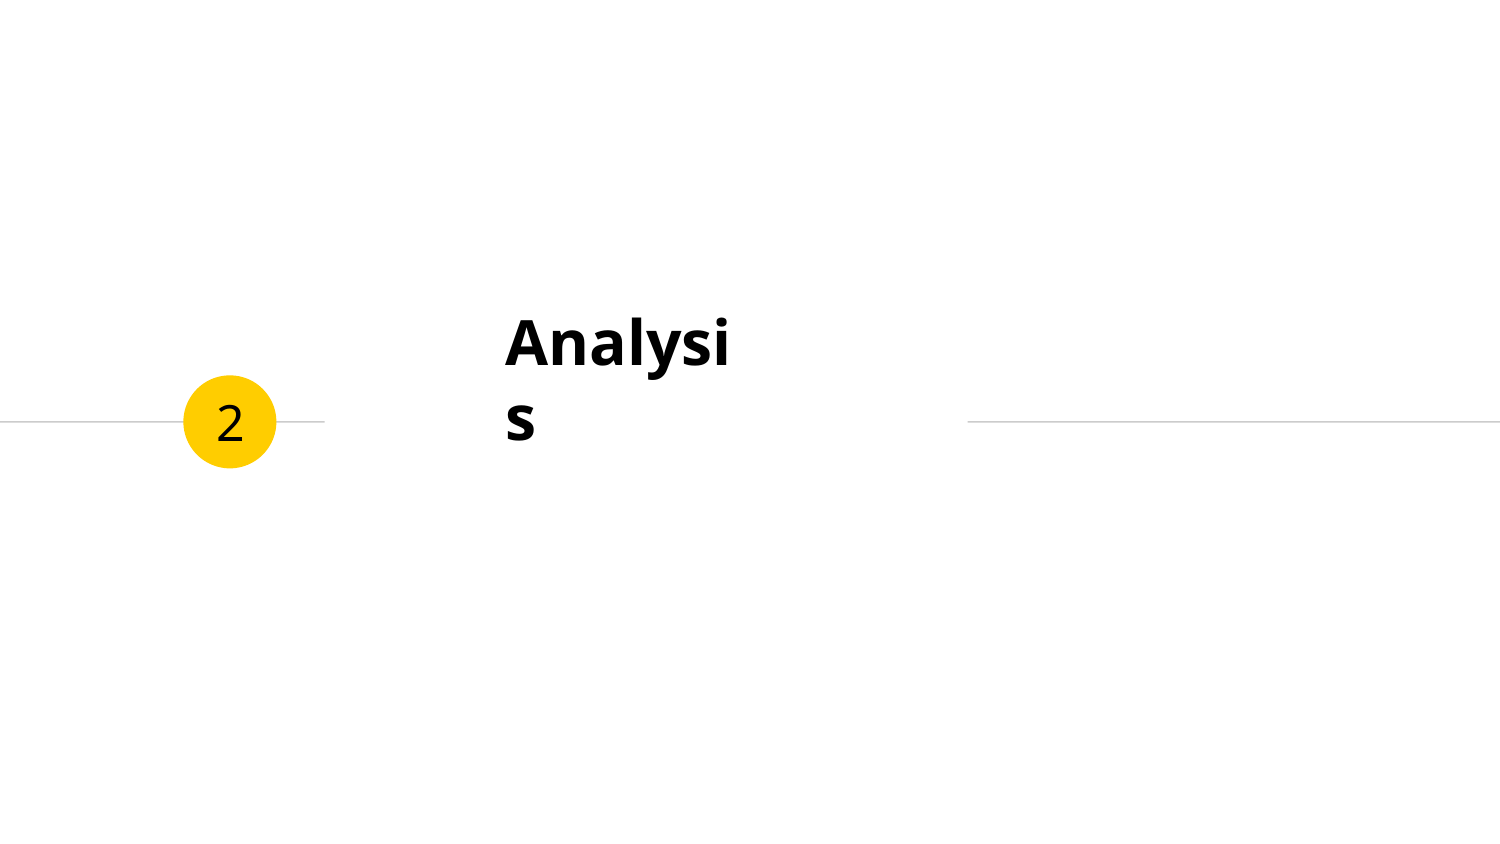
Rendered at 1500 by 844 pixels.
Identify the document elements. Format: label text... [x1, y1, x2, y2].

title Analysis [490, 348, 775, 469]
text_box 2 [186, 375, 276, 468]
